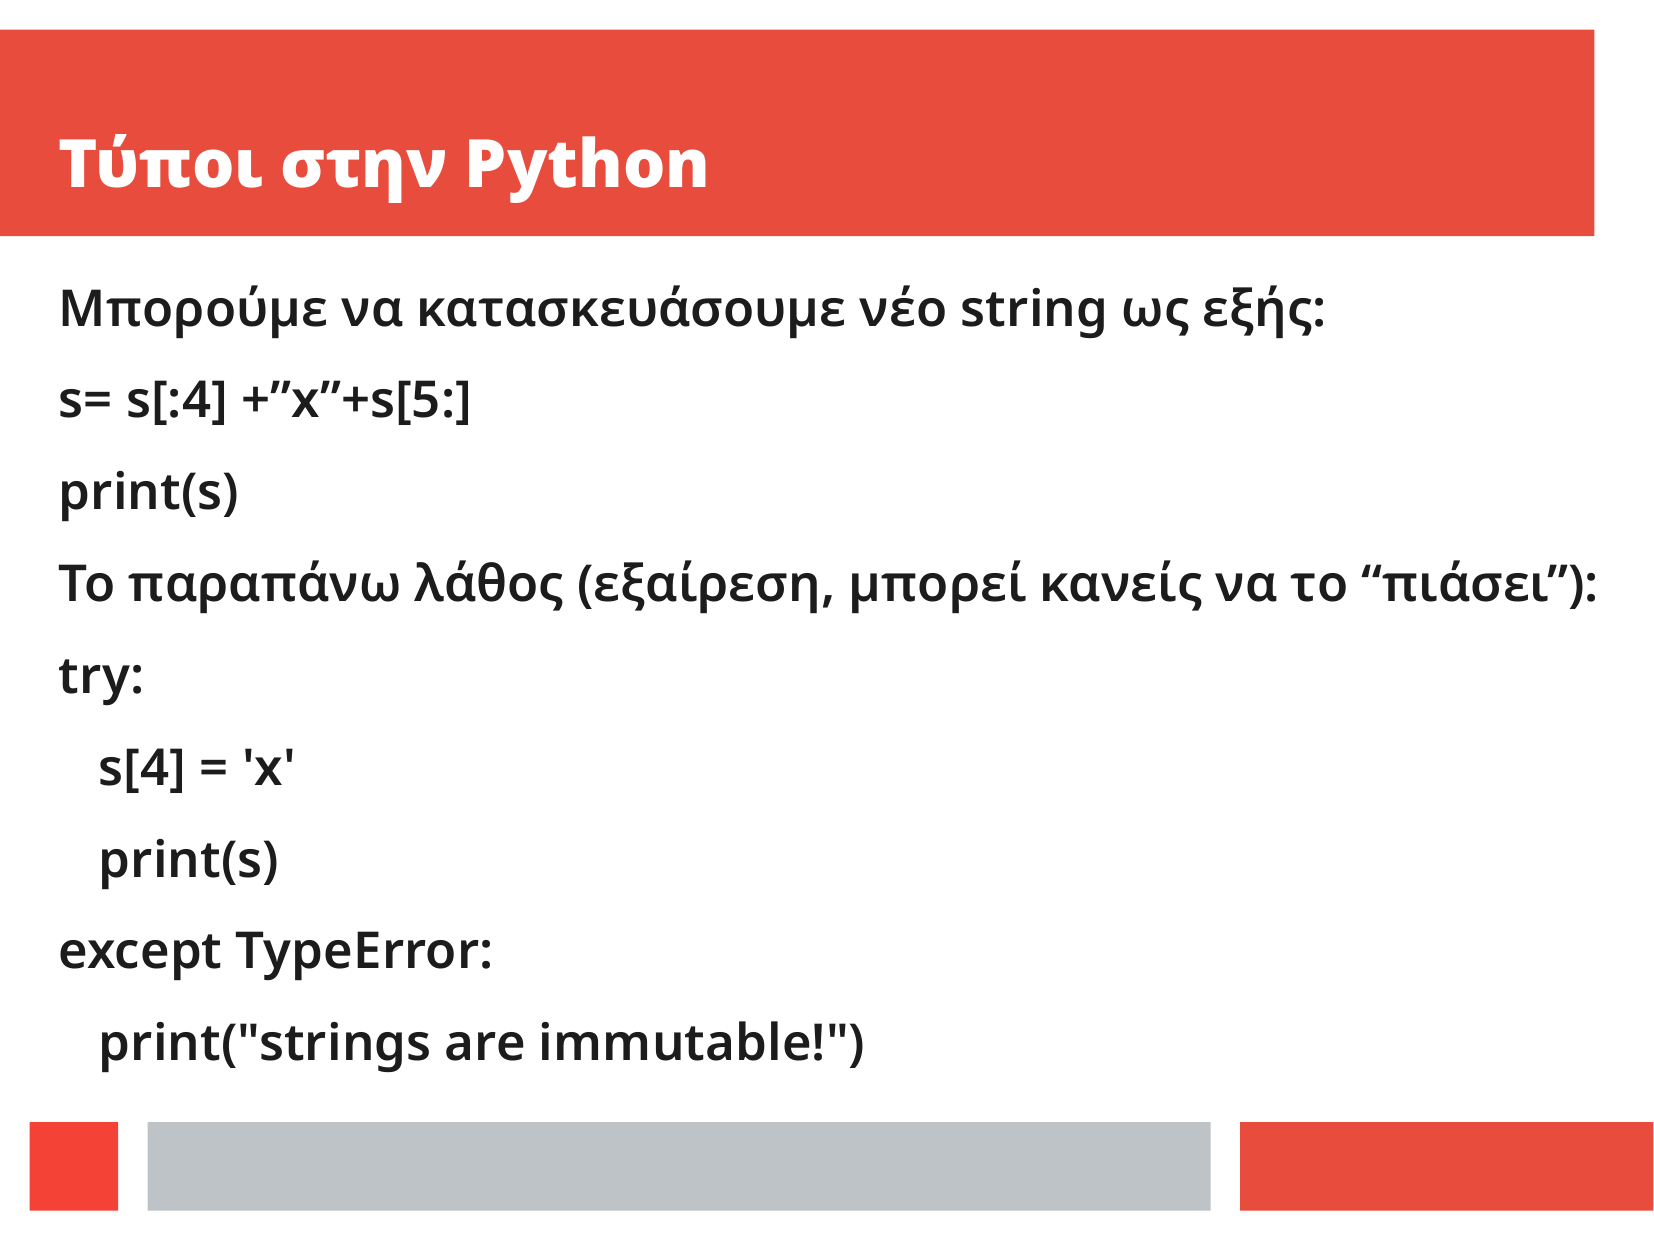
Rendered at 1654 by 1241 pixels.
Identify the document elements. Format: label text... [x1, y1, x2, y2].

list Μπορούμε να κατασκευάσουμε νέο string ως εξής: s= s[:4] +”x”+s[5:] print(s) Το παραπάνω λάθος (εξαίρεση, μπορεί κανείς να το “πιάσει”): try: s[4] = 'x' print(s) except TypeError: print("strings are immutable!") [59, 271, 1619, 1093]
title Τύποι στην Python [59, 59, 1595, 207]
